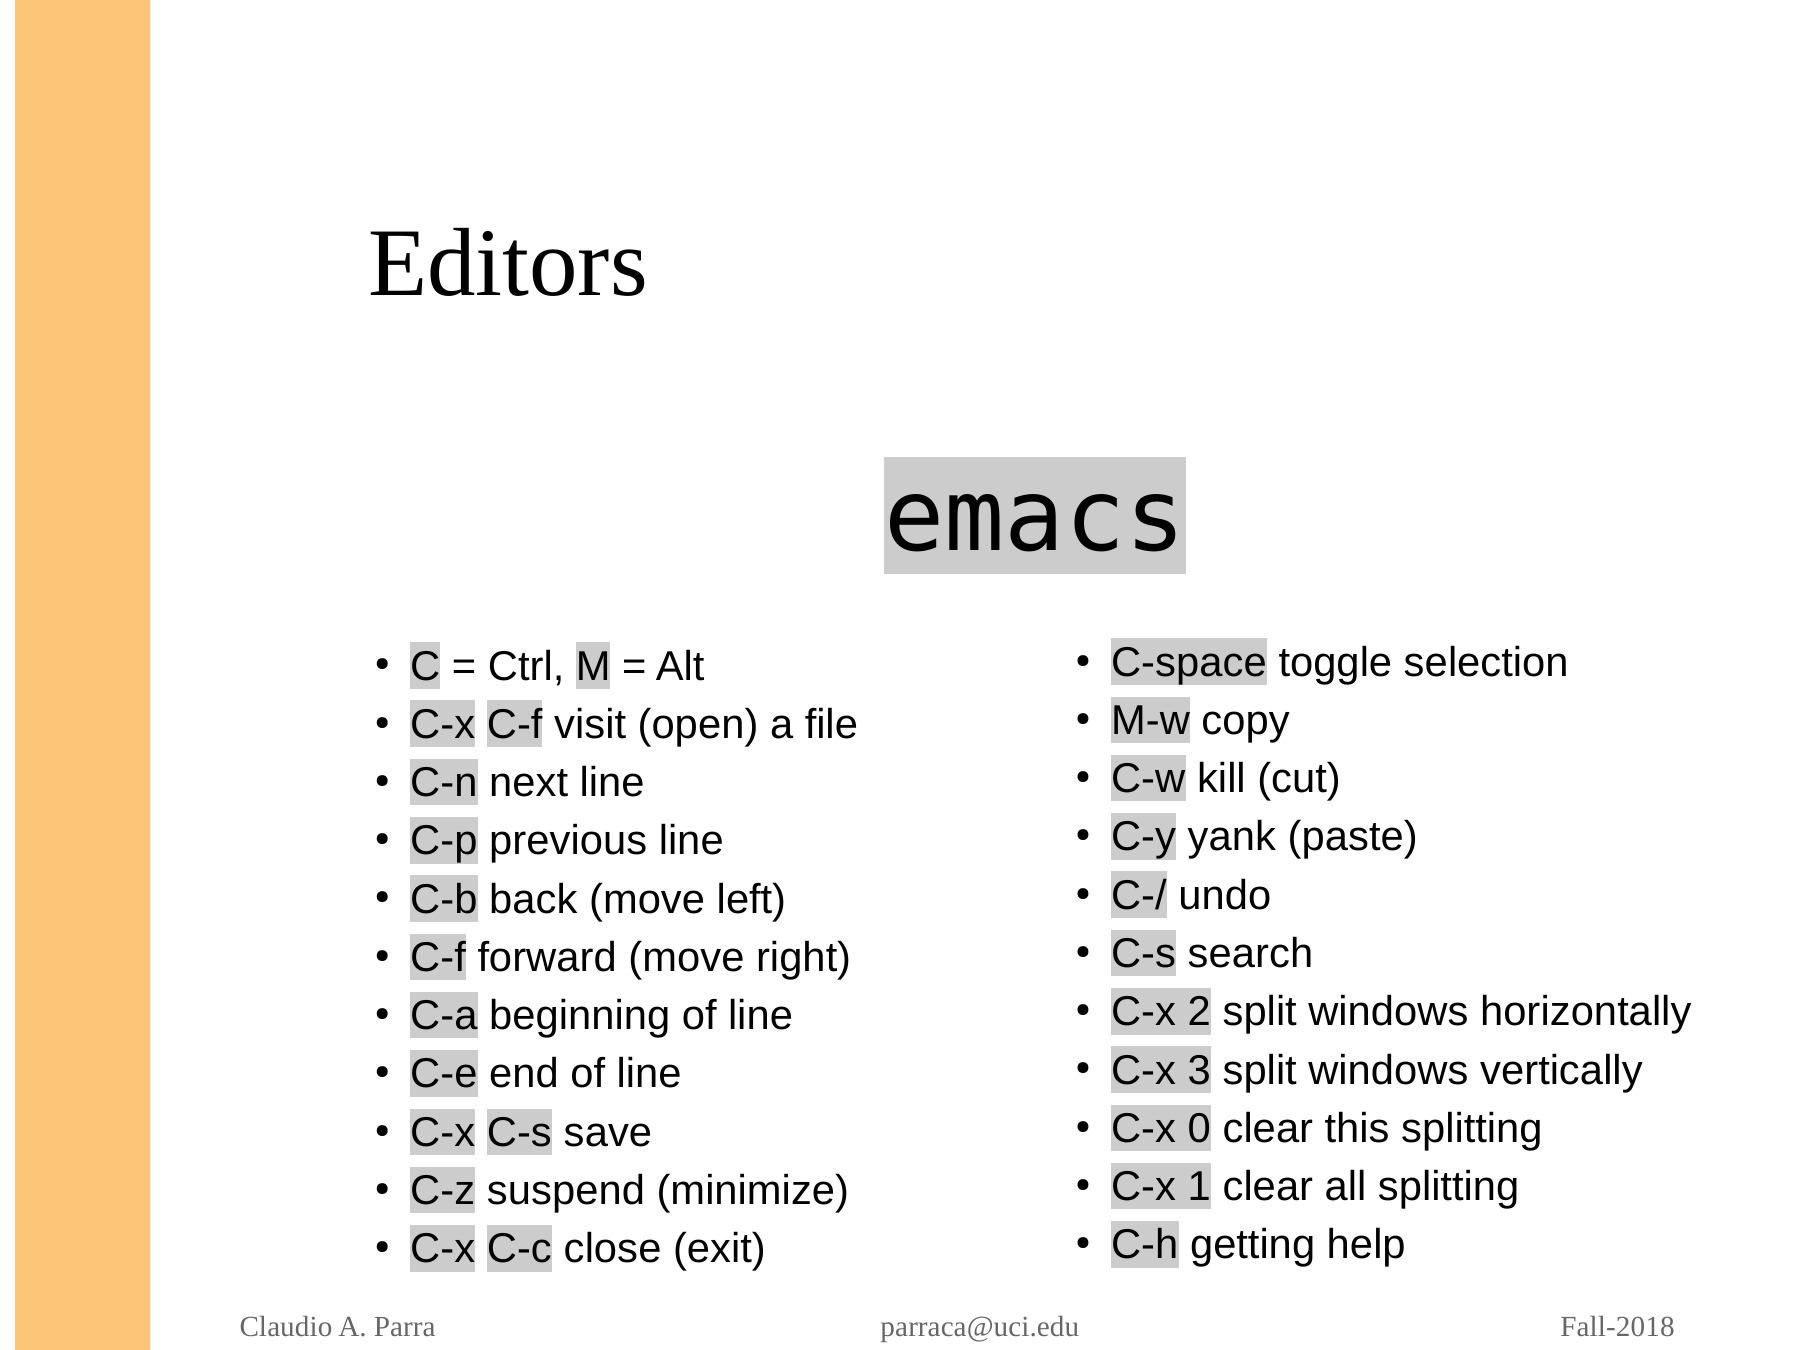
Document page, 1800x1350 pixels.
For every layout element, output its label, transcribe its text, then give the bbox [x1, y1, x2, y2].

subtitle Editors [368, 101, 1531, 424]
text_box C-space toggle selection M-w copy C-w kill (cut) C-y yank (paste) C-/ undo C-s search C-x 2 split windows horizontally C-x 3 split windows vertically C-x 0 clear this splitting C-x 1 clear all splitting C-h getting help [1060, 630, 1736, 1276]
text_box C = Ctrl, M = Alt C-x C-f visit (open) a file C-n next line C-p previous line C-b back (move left) C-f forward (move right) C-a beginning of line C-e end of line C-x C-s save C-z suspend (minimize) C-x C-c close (exit) [360, 634, 991, 1279]
text_box emacs [360, 449, 1711, 680]
